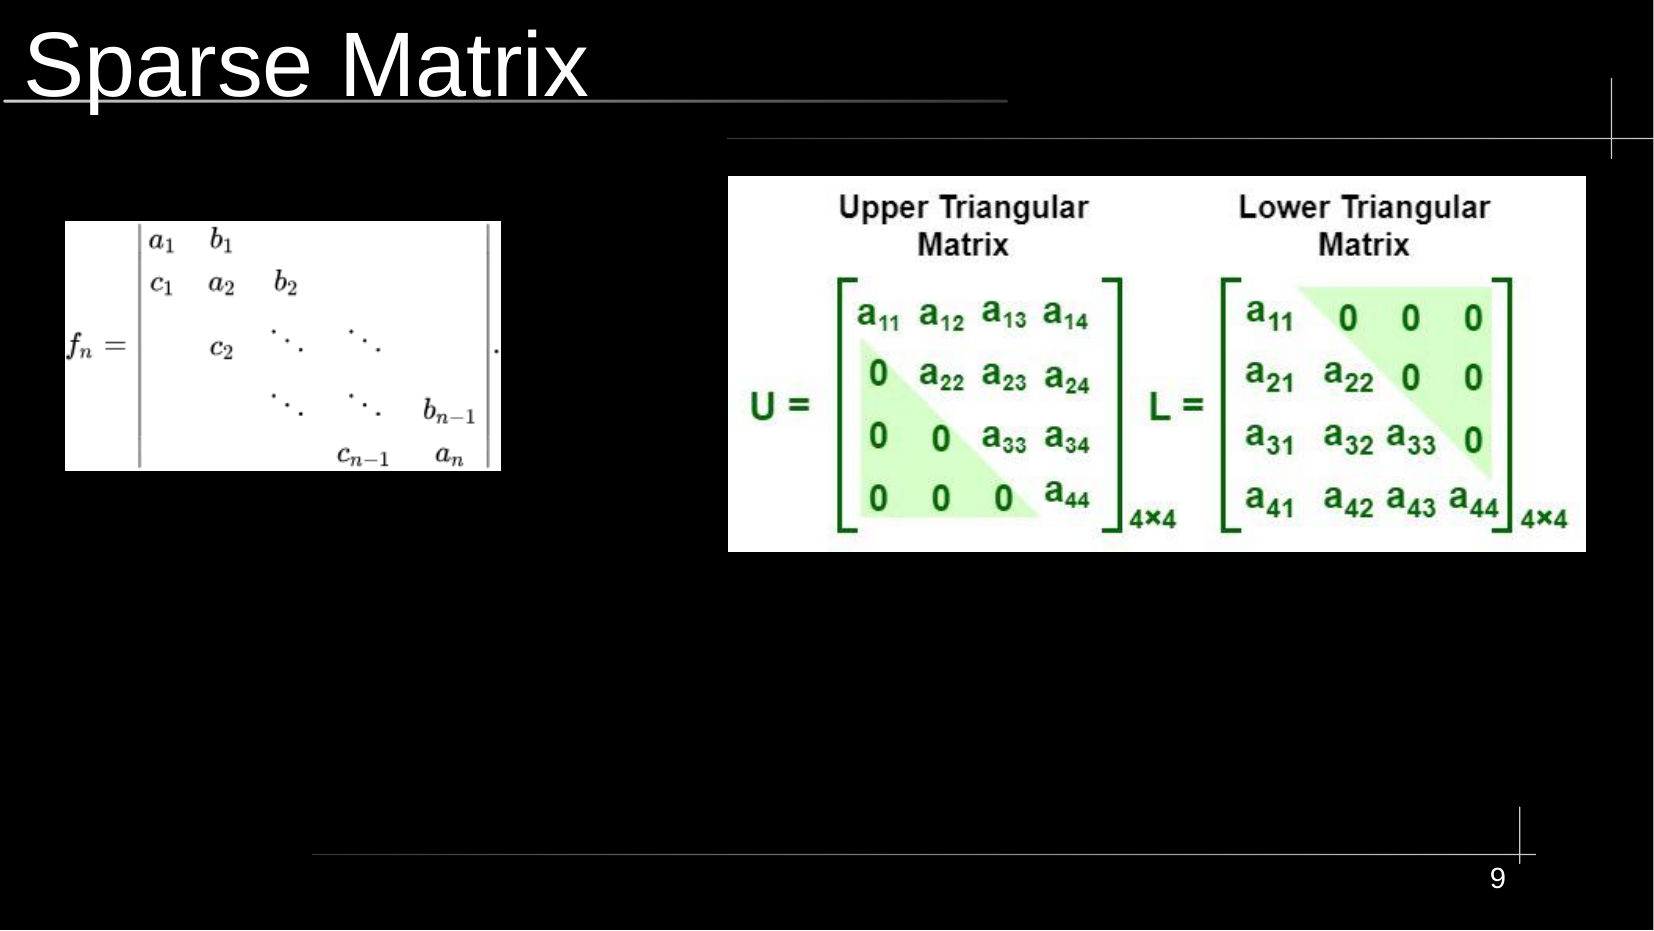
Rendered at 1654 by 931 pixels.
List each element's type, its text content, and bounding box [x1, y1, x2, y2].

picture [728, 176, 1586, 552]
picture [65, 221, 501, 471]
title Sparse Matrix [23, 11, 1589, 119]
